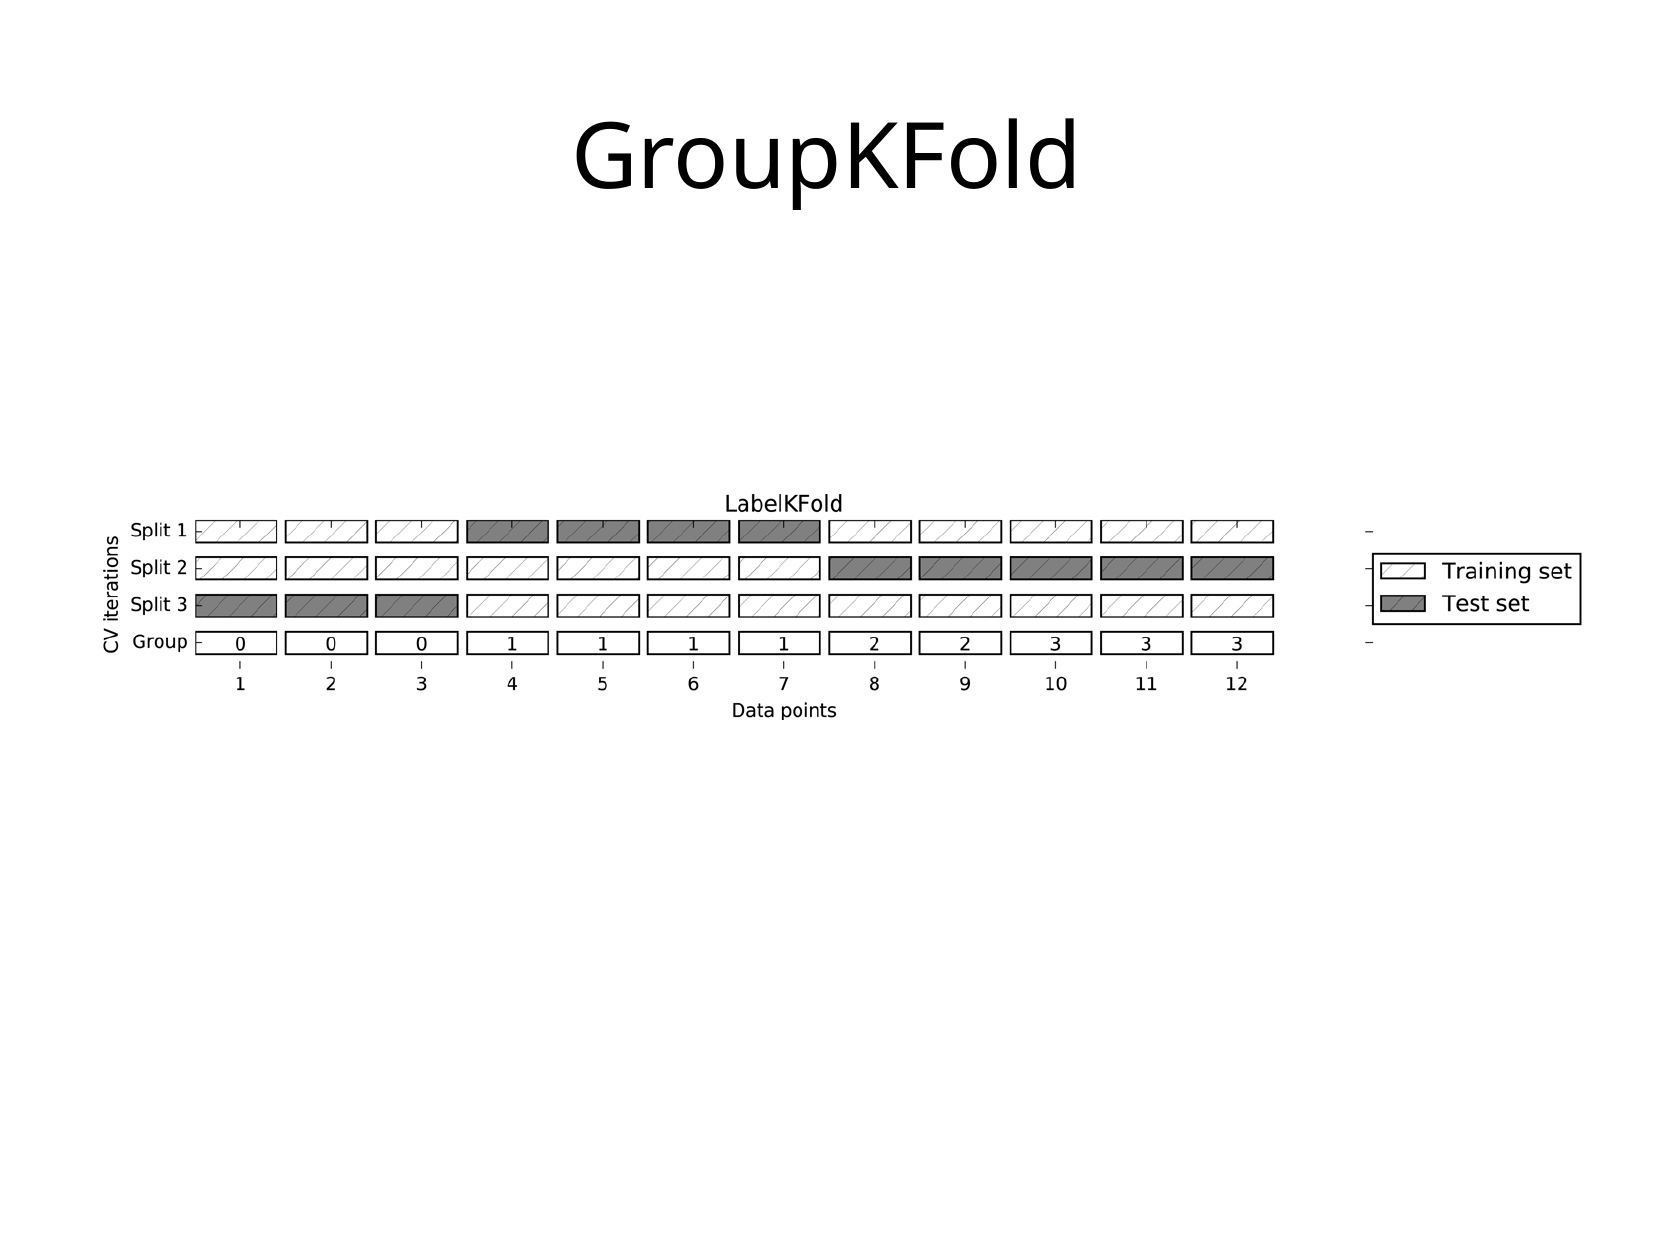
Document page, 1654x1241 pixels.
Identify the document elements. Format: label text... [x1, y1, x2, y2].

title GroupKFold [82, 49, 1571, 257]
picture [103, 494, 1591, 721]
